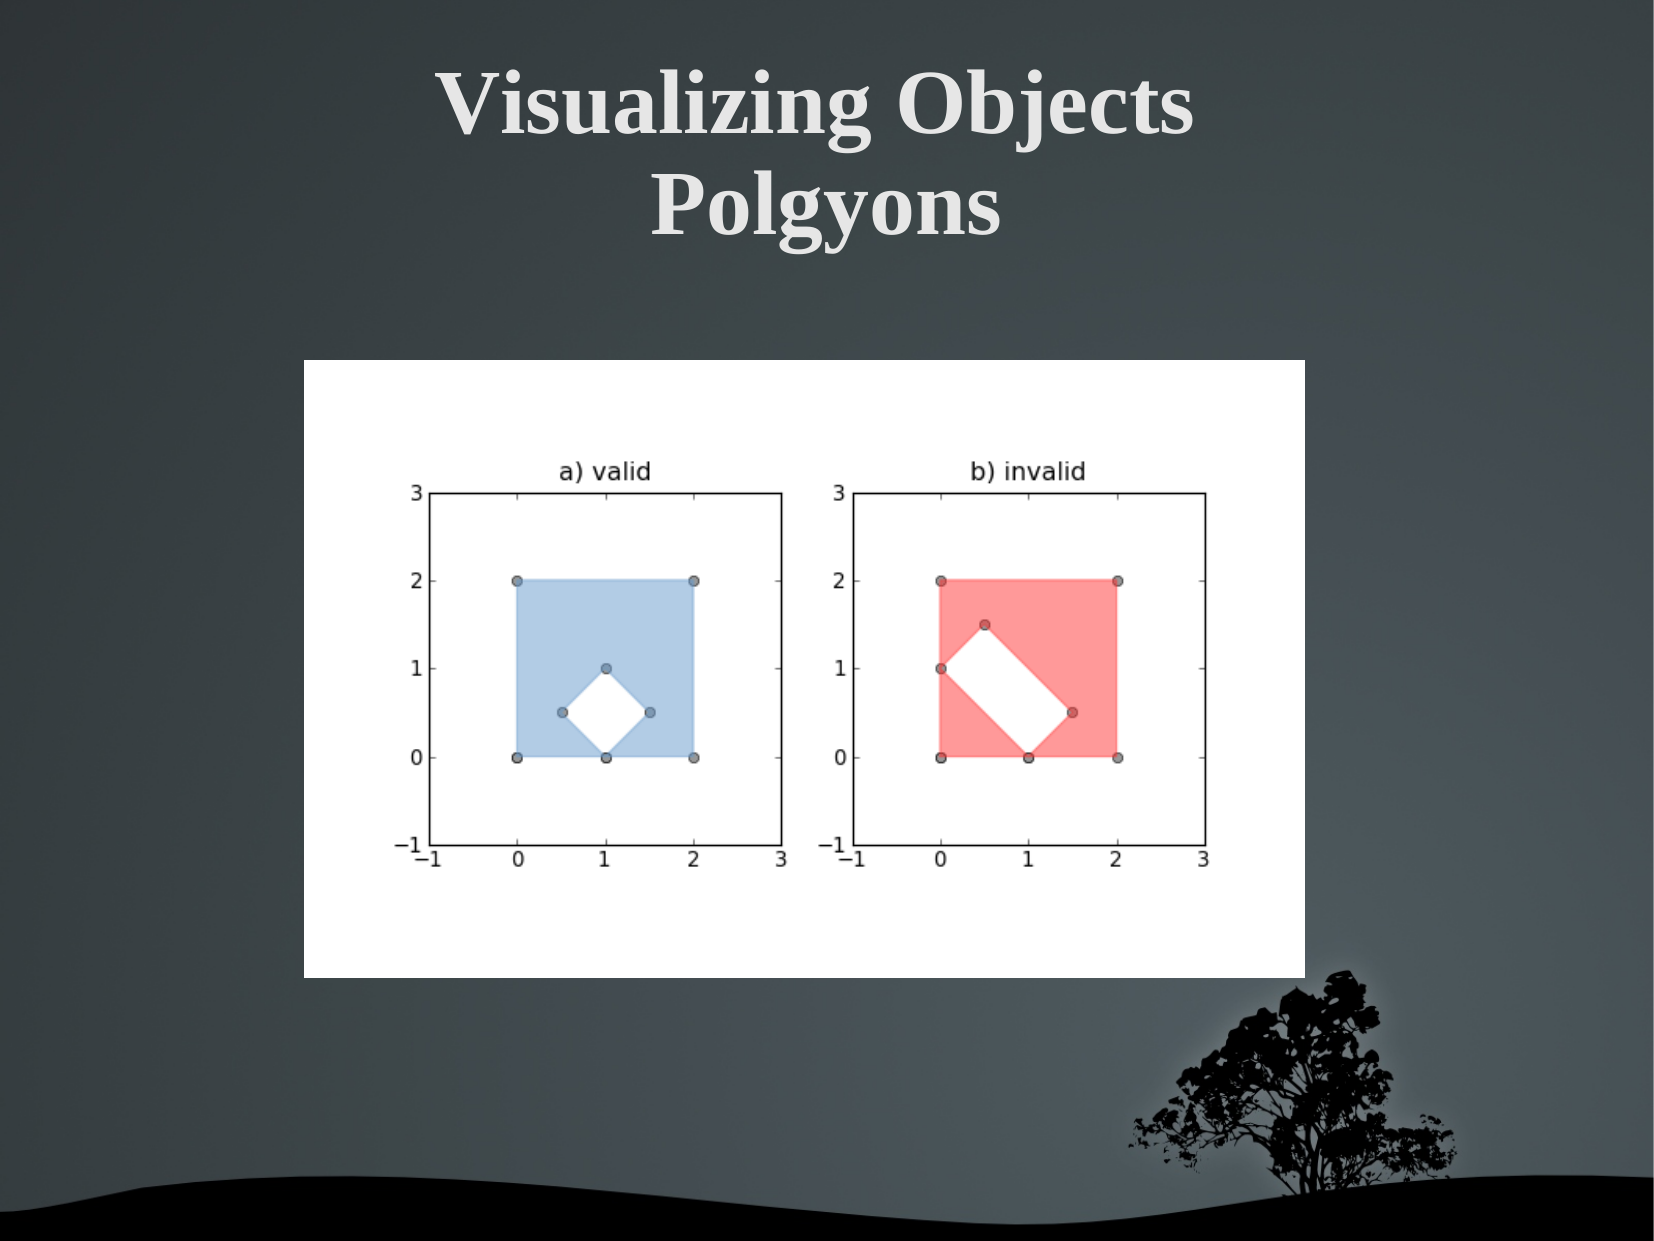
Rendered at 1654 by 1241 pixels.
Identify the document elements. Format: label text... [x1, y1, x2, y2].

picture [0, 0, 1654, 1241]
title Visualizing Objects Polgyons [82, 33, 1571, 273]
